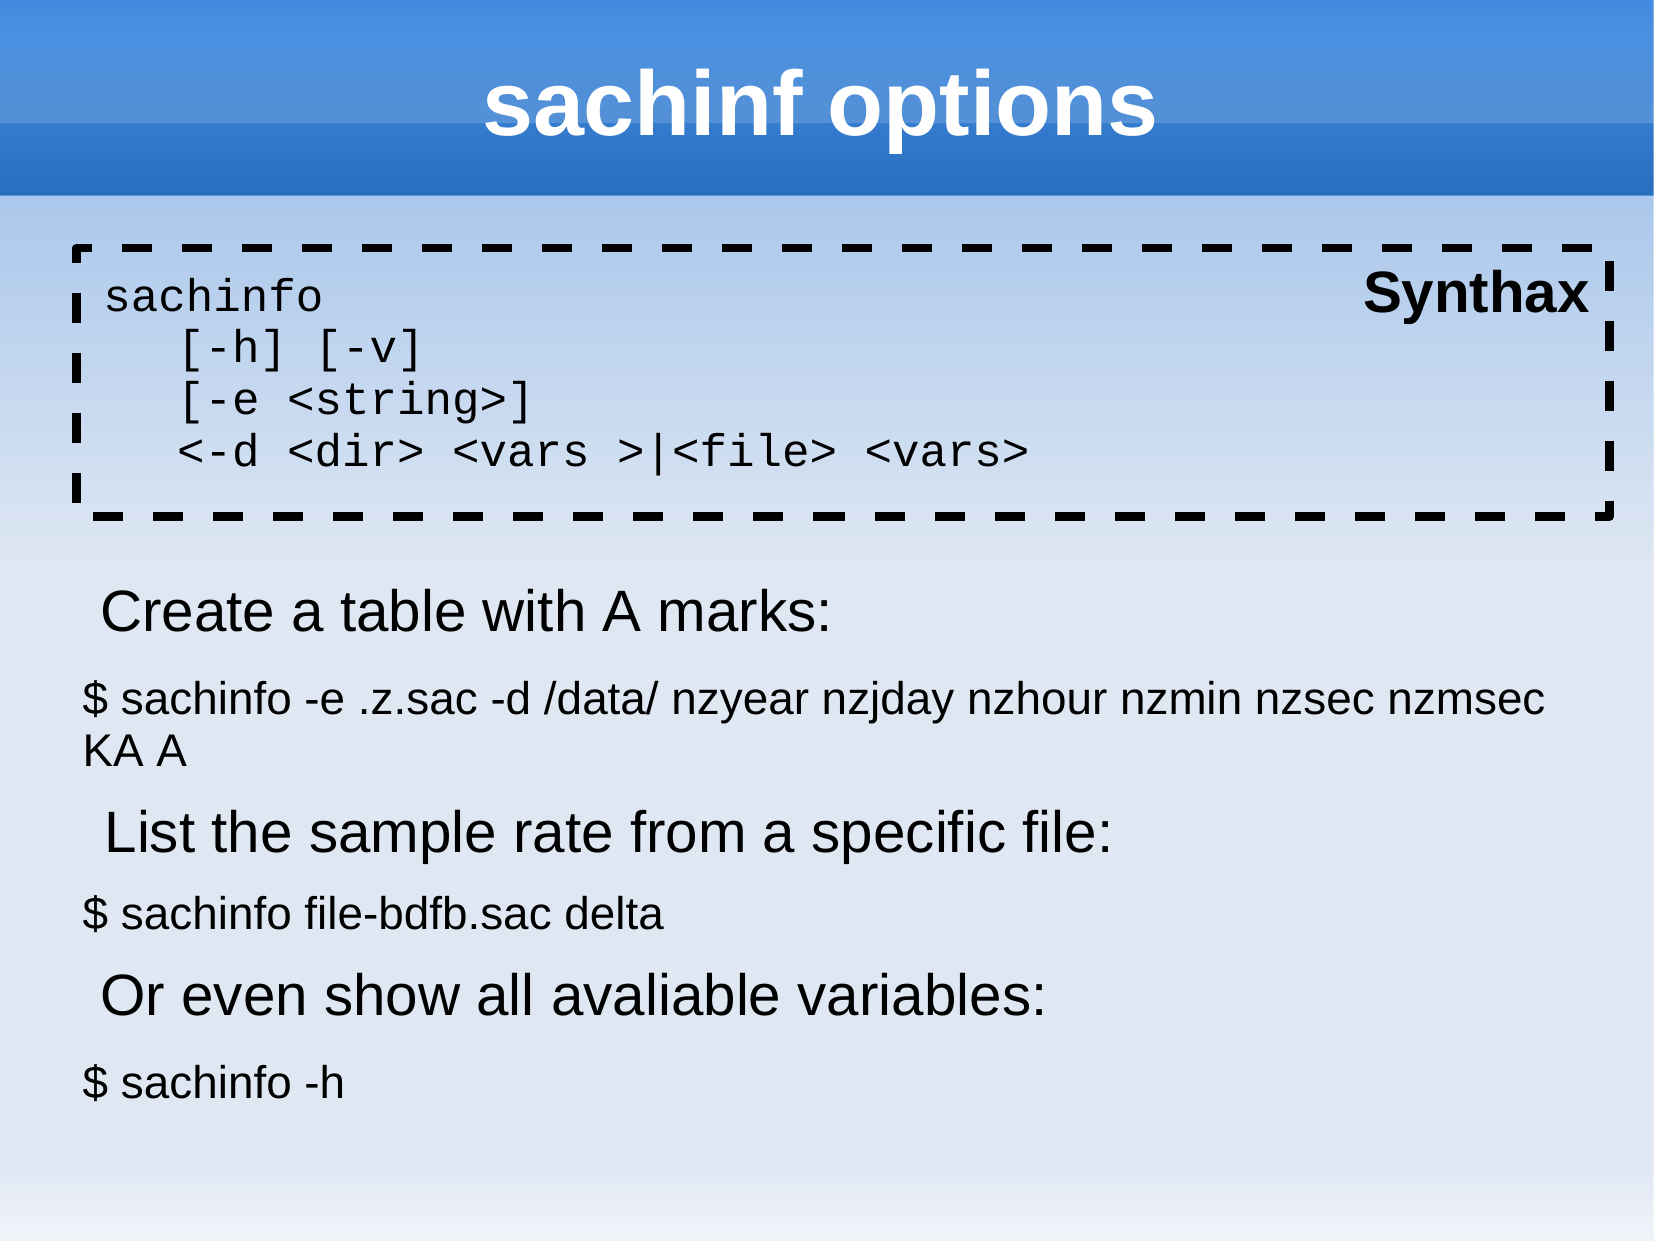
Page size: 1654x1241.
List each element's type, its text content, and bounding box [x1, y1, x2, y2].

text_box Synthax [76, 248, 1610, 517]
picture [0, 0, 1654, 1241]
title sachinf options [76, 0, 1565, 208]
list Create a table with A marks: $ sachinfo -e .z.sac -d /data/ nzyear nzjday nzhour nzmin nzsec nzmsec KA A List the sample rate from a specific file: $ sachinfo file-bdfb.sac delta Or even show all avaliable variables: $ sachinfo -h [82, 578, 1571, 1142]
